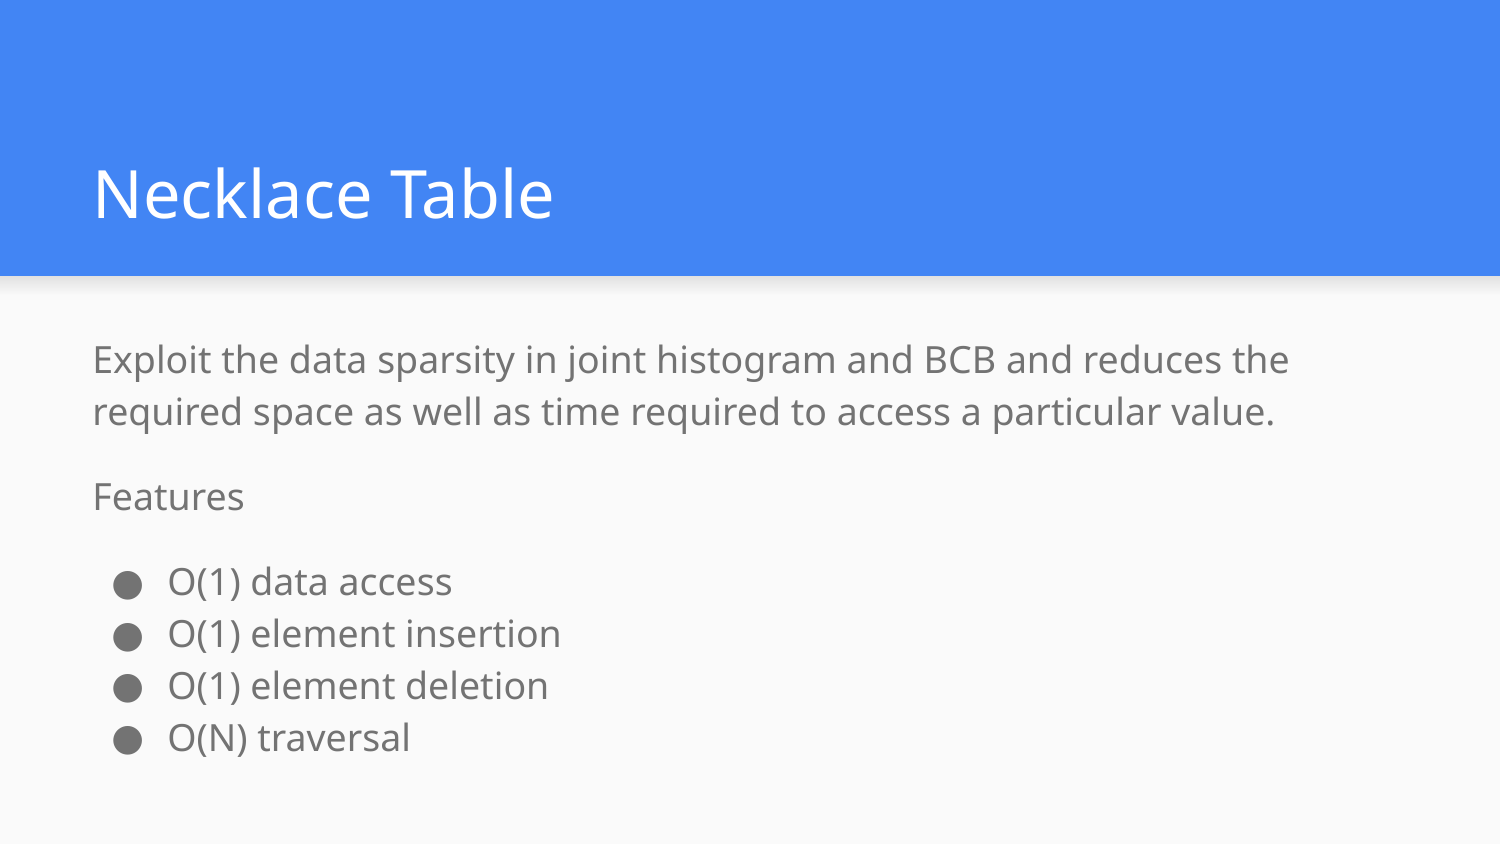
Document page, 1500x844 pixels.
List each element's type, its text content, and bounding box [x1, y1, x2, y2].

list Exploit the data sparsity in joint histogram and BCB and reduces the required space as well as time required to access a particular value. Features O(1) data access O(1) element insertion O(1) element deletion O(N) traversal [77, 314, 1427, 760]
title Necklace Table [77, 121, 1427, 248]
